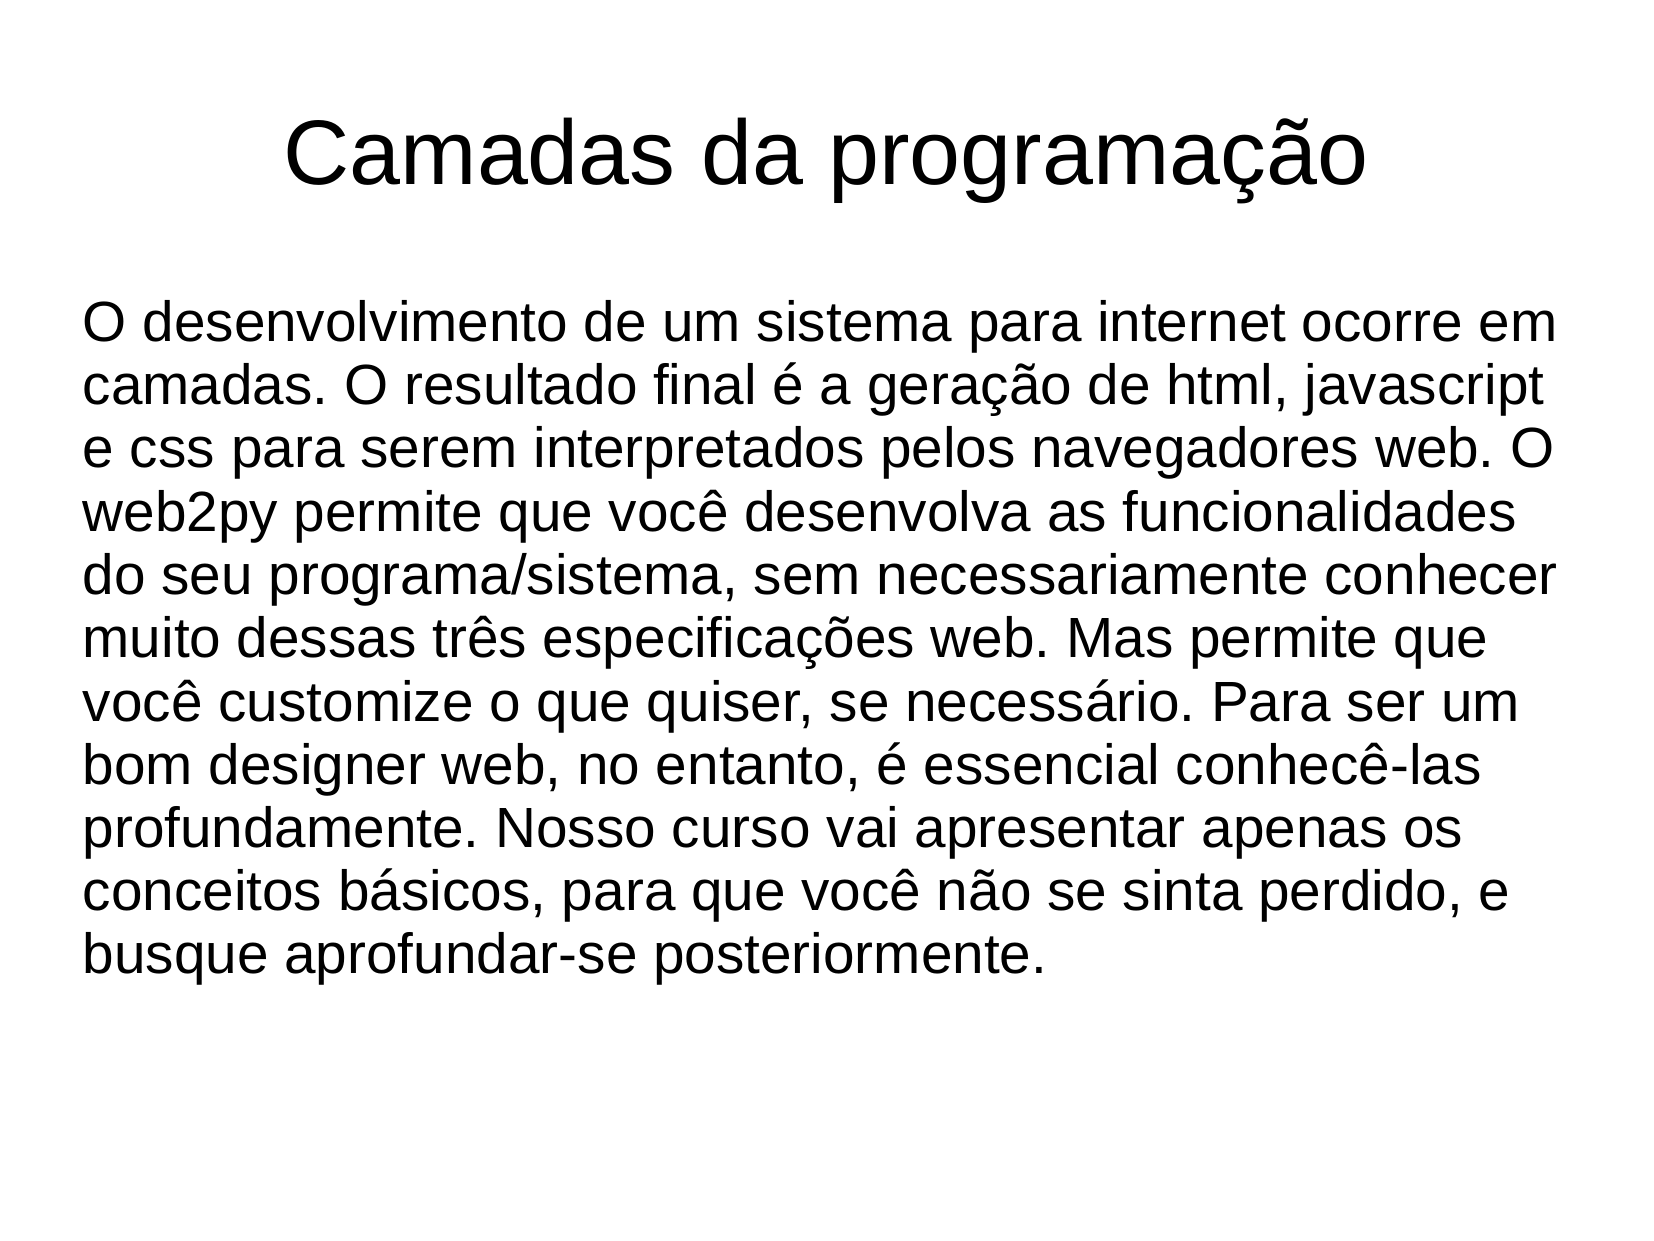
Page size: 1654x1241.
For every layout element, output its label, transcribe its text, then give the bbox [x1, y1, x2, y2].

title Camadas da programação [82, 49, 1571, 257]
list O desenvolvimento de um sistema para internet ocorre em camadas. O resultado final é a geração de html, javascript e css para serem interpretados pelos navegadores web. O web2py permite que você desenvolva as funcionalidades do seu programa/sistema, sem necessariamente conhecer muito dessas três especificações web. Mas permite que você customize o que quiser, se necessário. Para ser um bom designer web, no entanto, é essencial conhecê-las profundamente. Nosso curso vai apresentar apenas os conceitos básicos, para que você não se sinta perdido, e busque aprofundar-se posteriormente. [82, 290, 1571, 1010]
